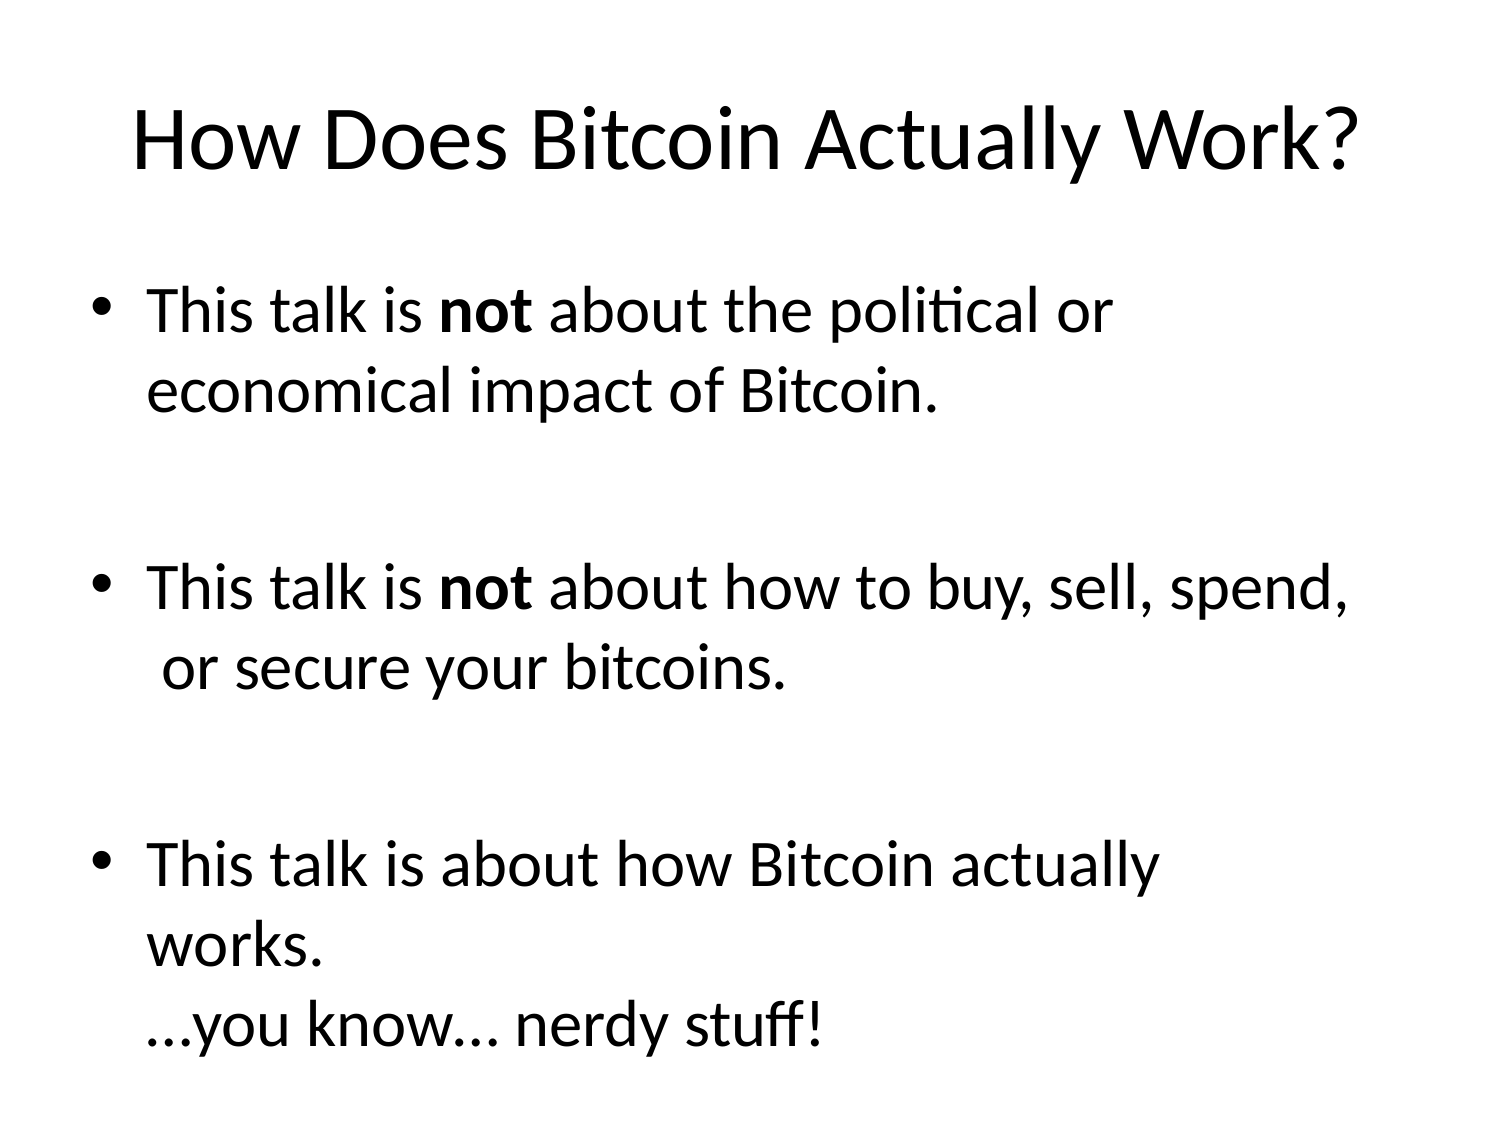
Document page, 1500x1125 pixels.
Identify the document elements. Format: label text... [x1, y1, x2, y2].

text_box This talk is not about the political or economical impact of Bitcoin. This talk is not about how to buy, sell, spend, or secure your bitcoins. This talk is about how Bitcoin actually works. …you know… nerdy stuff! [87, 265, 1372, 1060]
title How Does Bitcoin Actually Work? [90, 33, 1410, 298]
